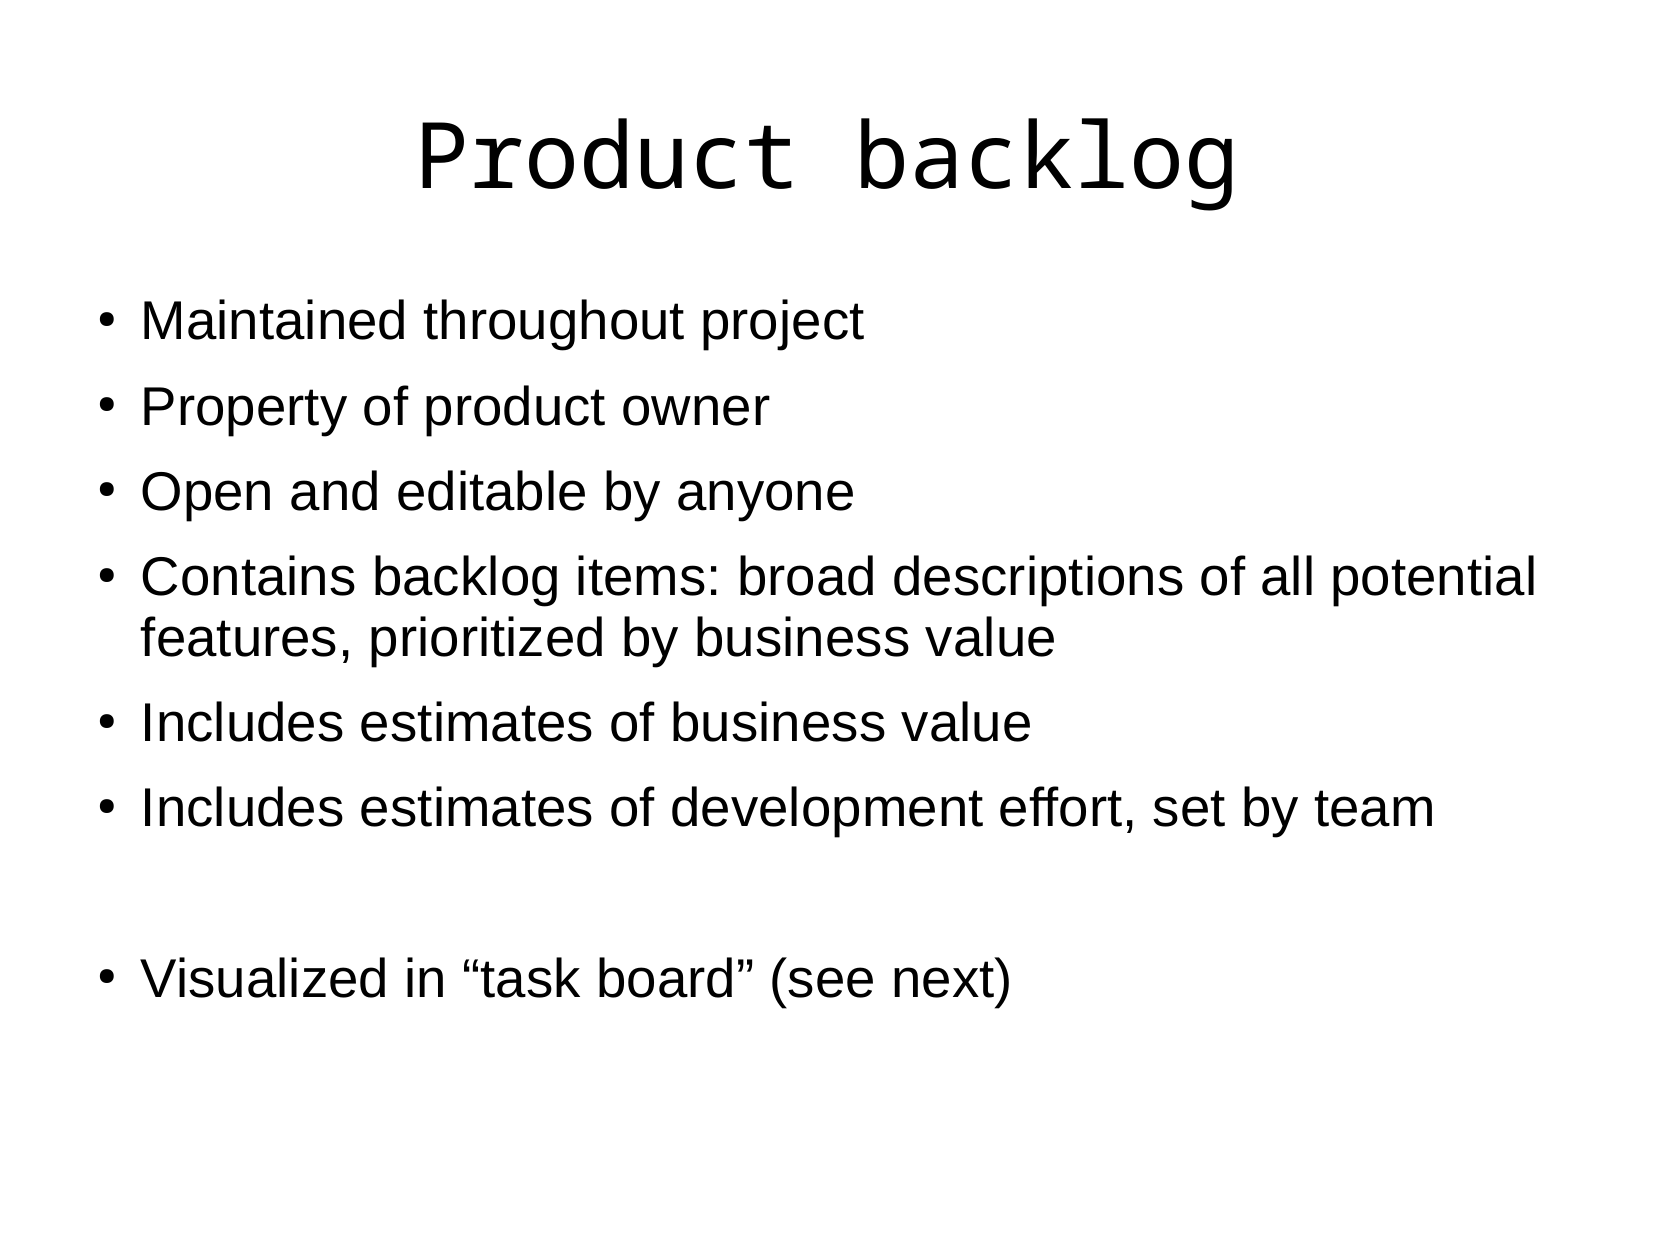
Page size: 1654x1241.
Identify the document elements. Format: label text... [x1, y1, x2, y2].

list Maintained throughout project Property of product owner Open and editable by anyone Contains backlog items: broad descriptions of all potential features, prioritized by business value Includes estimates of business value Includes estimates of development effort, set by team Visualized in “task board” (see next) [82, 290, 1571, 1010]
title Product backlog [82, 49, 1571, 257]
